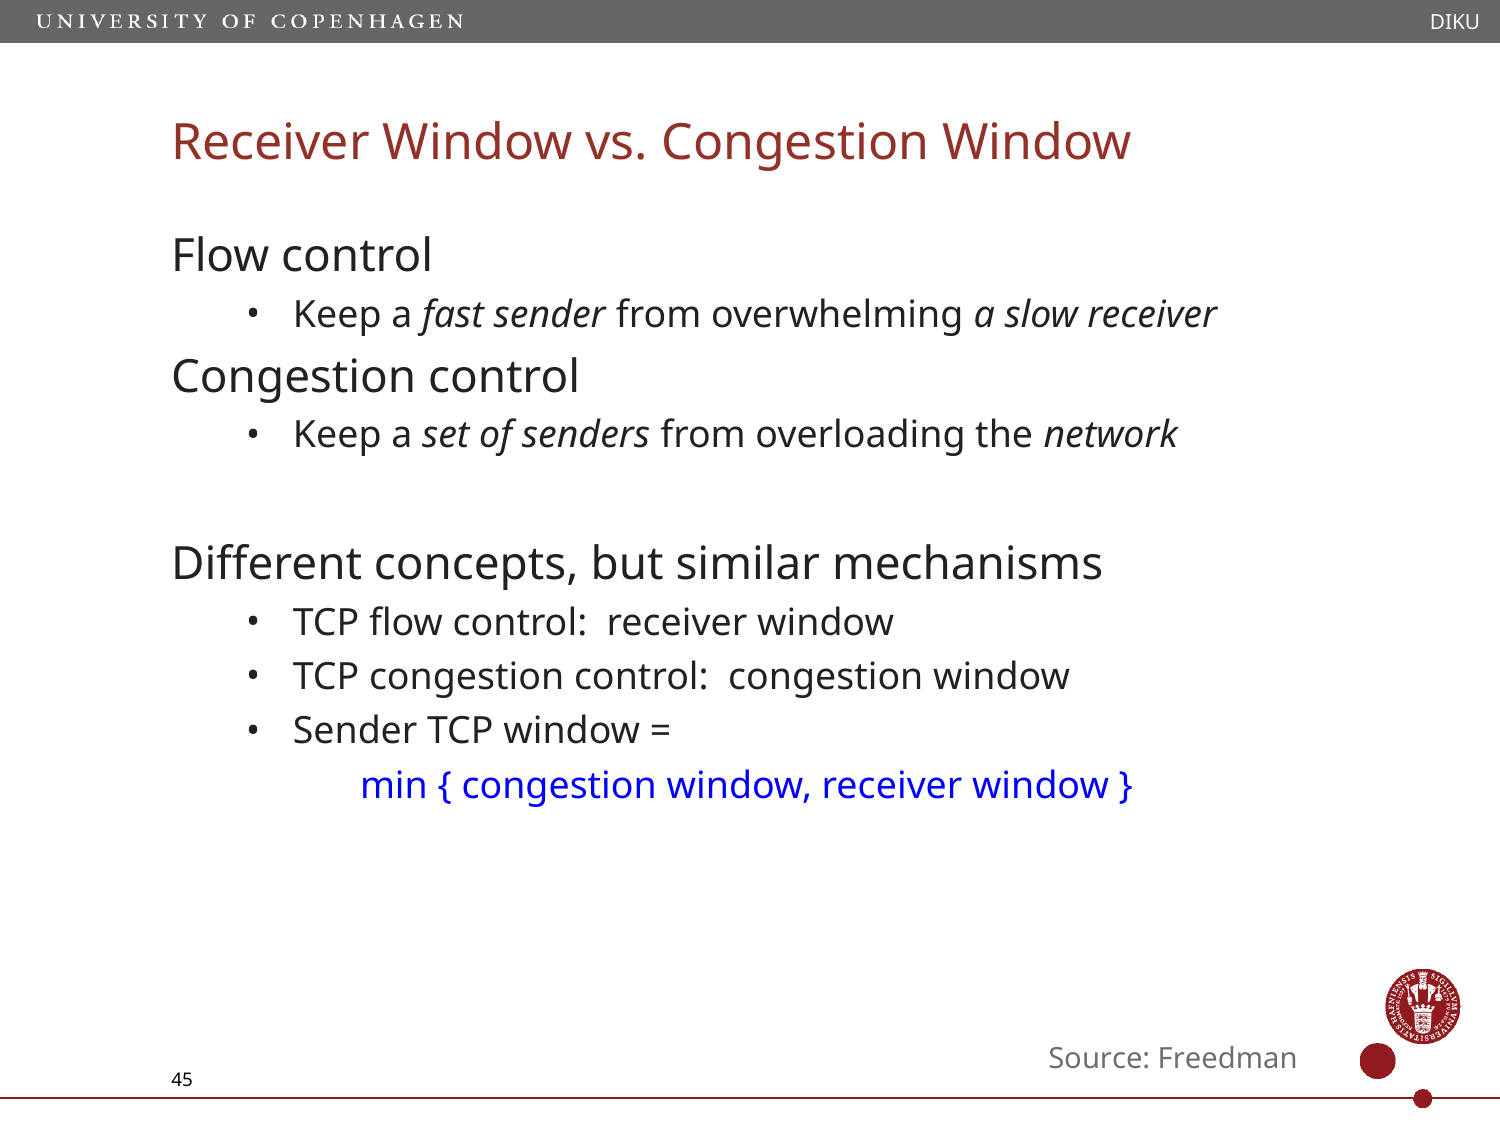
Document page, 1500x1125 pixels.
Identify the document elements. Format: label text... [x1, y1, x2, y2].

text_box DIKU [469, 0, 1495, 43]
picture [0, 910, 1500, 1122]
title Receiver Window vs. Congestion Window [171, 75, 1329, 171]
text_box <number> [171, 1067, 522, 1092]
list Flow control Keep a fast sender from overwhelming a slow receiver Congestion control Keep a set of senders from overloading the network Different concepts, but similar mechanisms TCP flow control: receiver window TCP congestion control: congestion window Sender TCP window = min { congestion window, receiver window } [171, 225, 1329, 900]
text_box Source: Freedman [1033, 1031, 1341, 1083]
